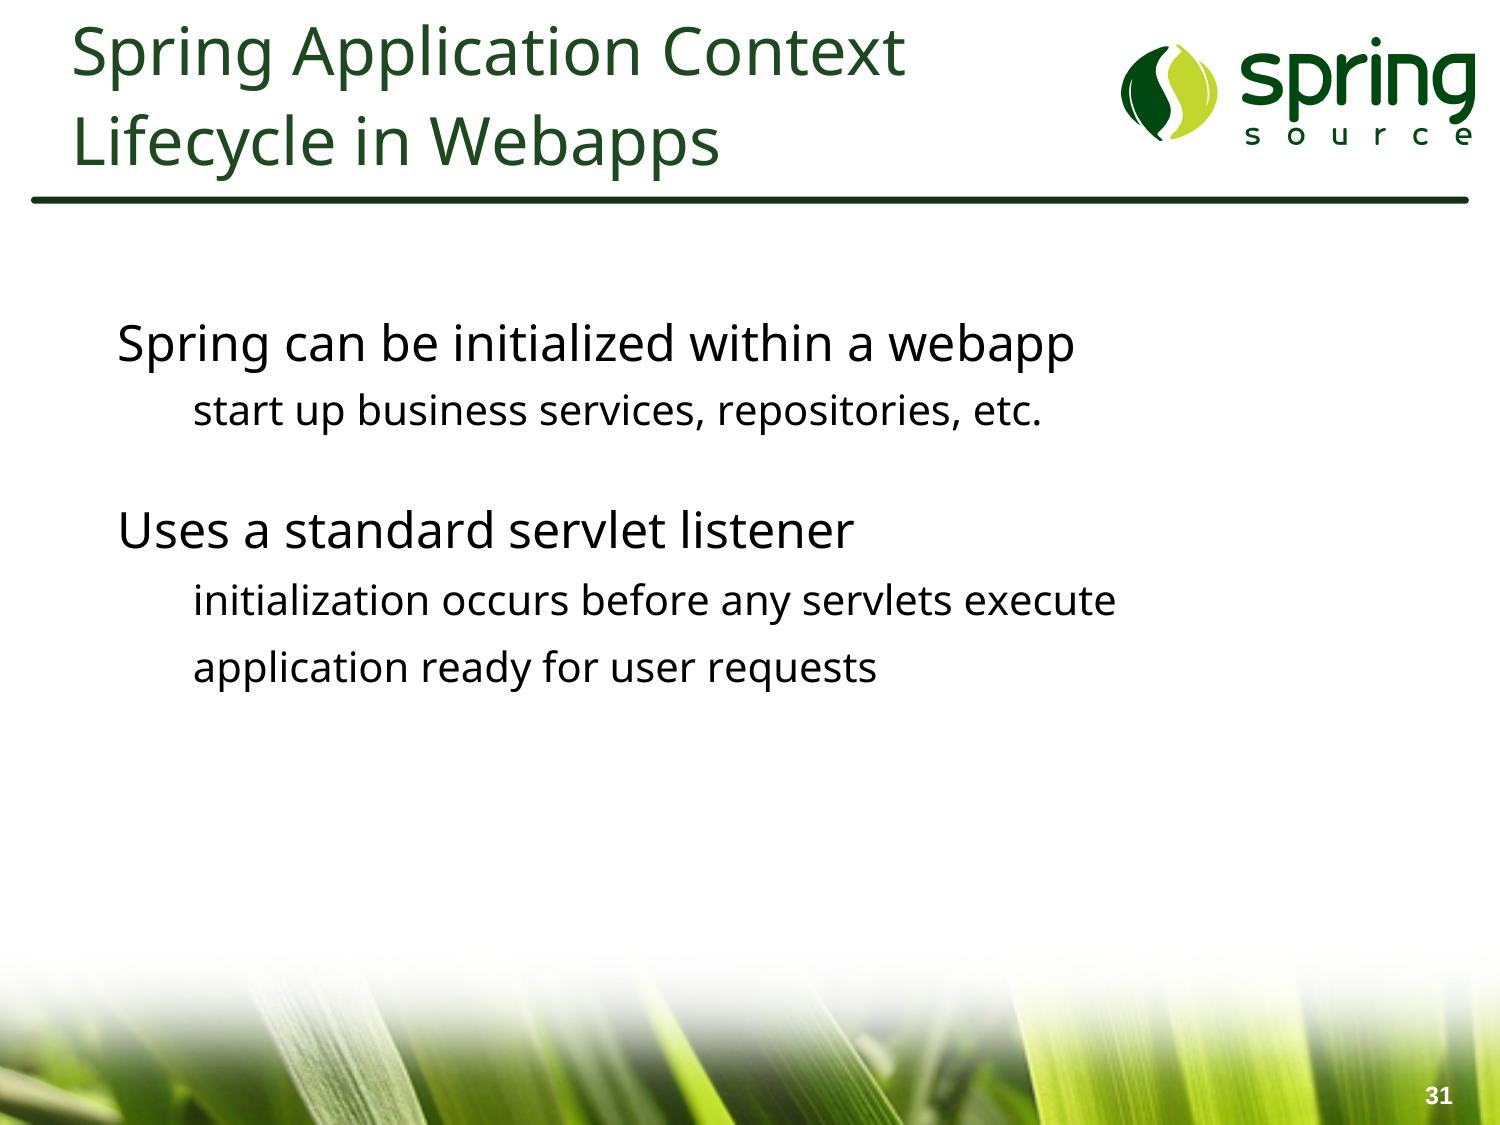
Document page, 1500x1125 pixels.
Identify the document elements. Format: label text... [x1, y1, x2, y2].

picture [1121, 37, 1475, 145]
list Spring can be initialized within a webapp start up business services, repositories, etc. Uses a standard servlet listener initialization occurs before any servlets execute application ready for user requests [103, 304, 1394, 968]
picture [0, 944, 1500, 1125]
title Spring Application Context Lifecycle in Webapps [56, 5, 1089, 184]
